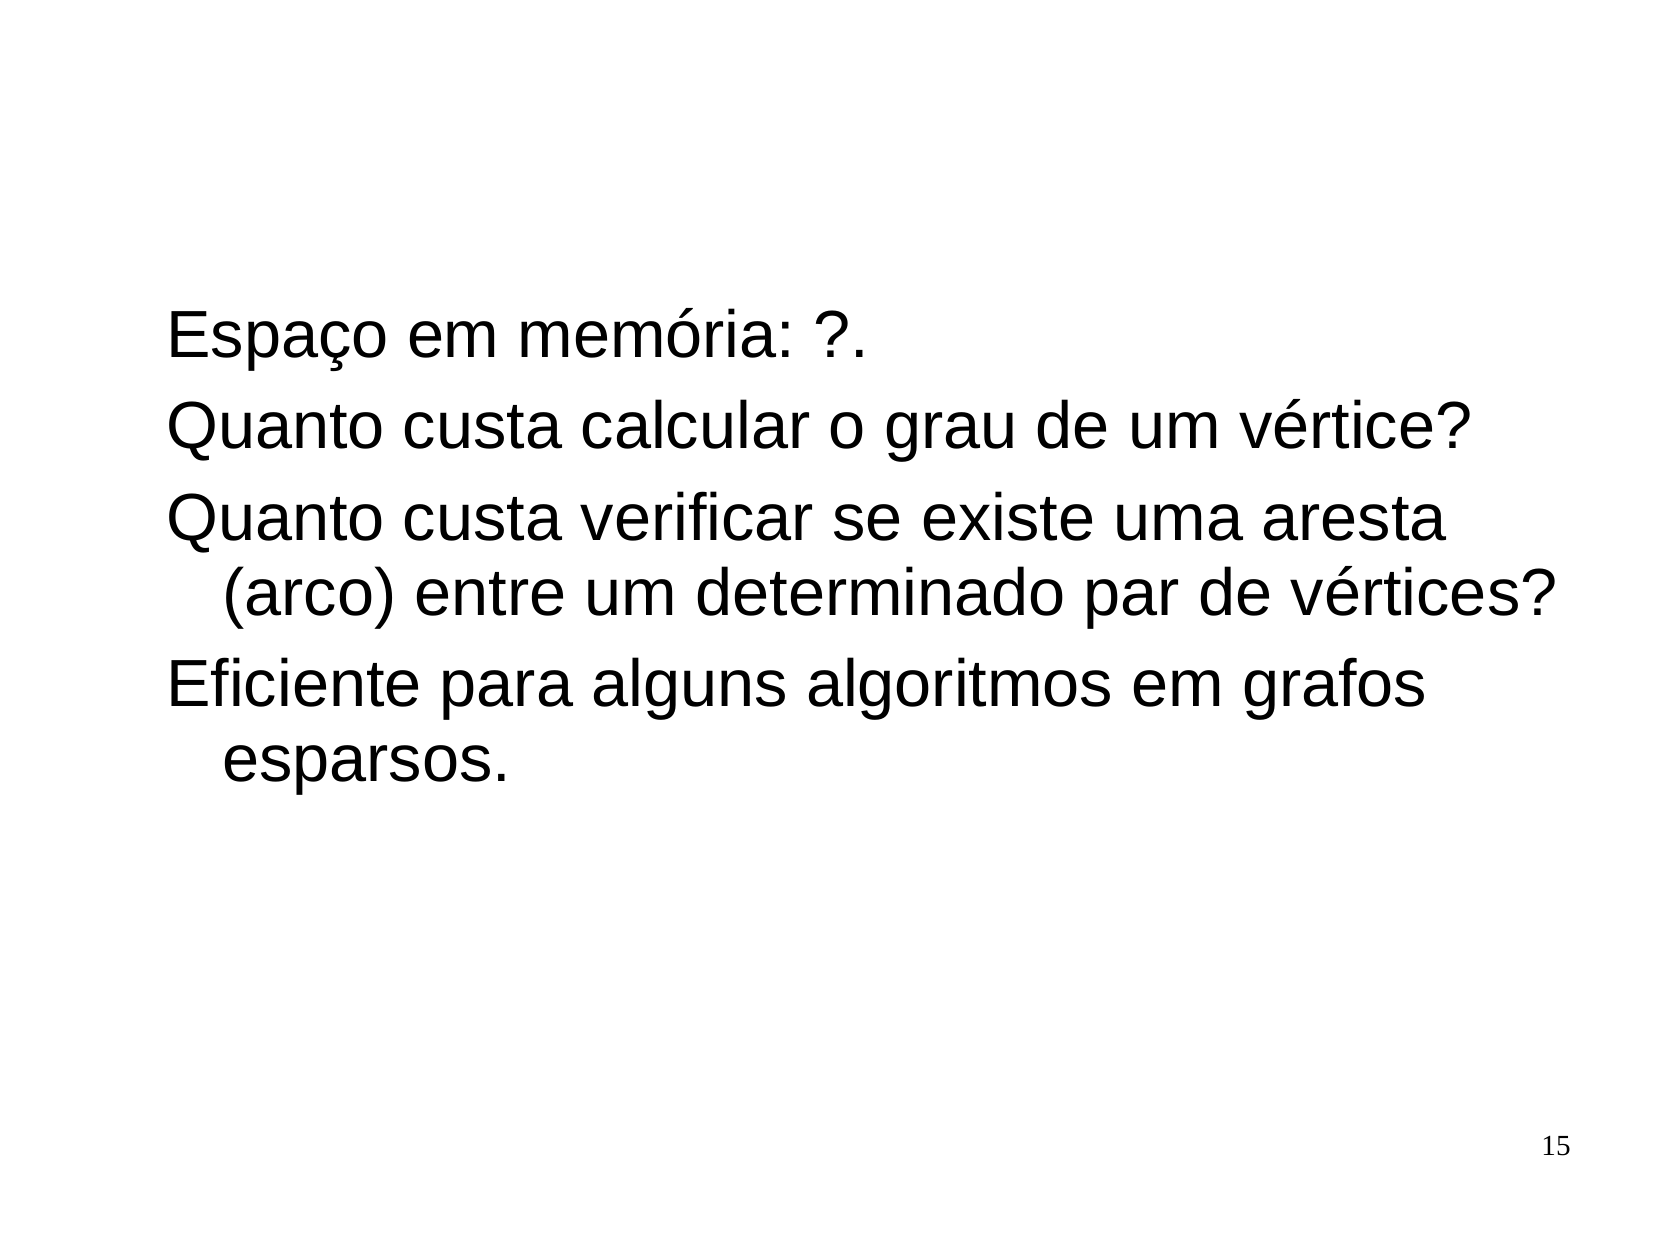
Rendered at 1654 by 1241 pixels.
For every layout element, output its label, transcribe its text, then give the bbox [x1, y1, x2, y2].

list Espaço em memória: ?. Quanto custa calcular o grau de um vértice? Quanto custa verificar se existe uma aresta (arco) entre um determinado par de vértices? Eficiente para alguns algoritmos em grafos esparsos. [151, 289, 1599, 1020]
